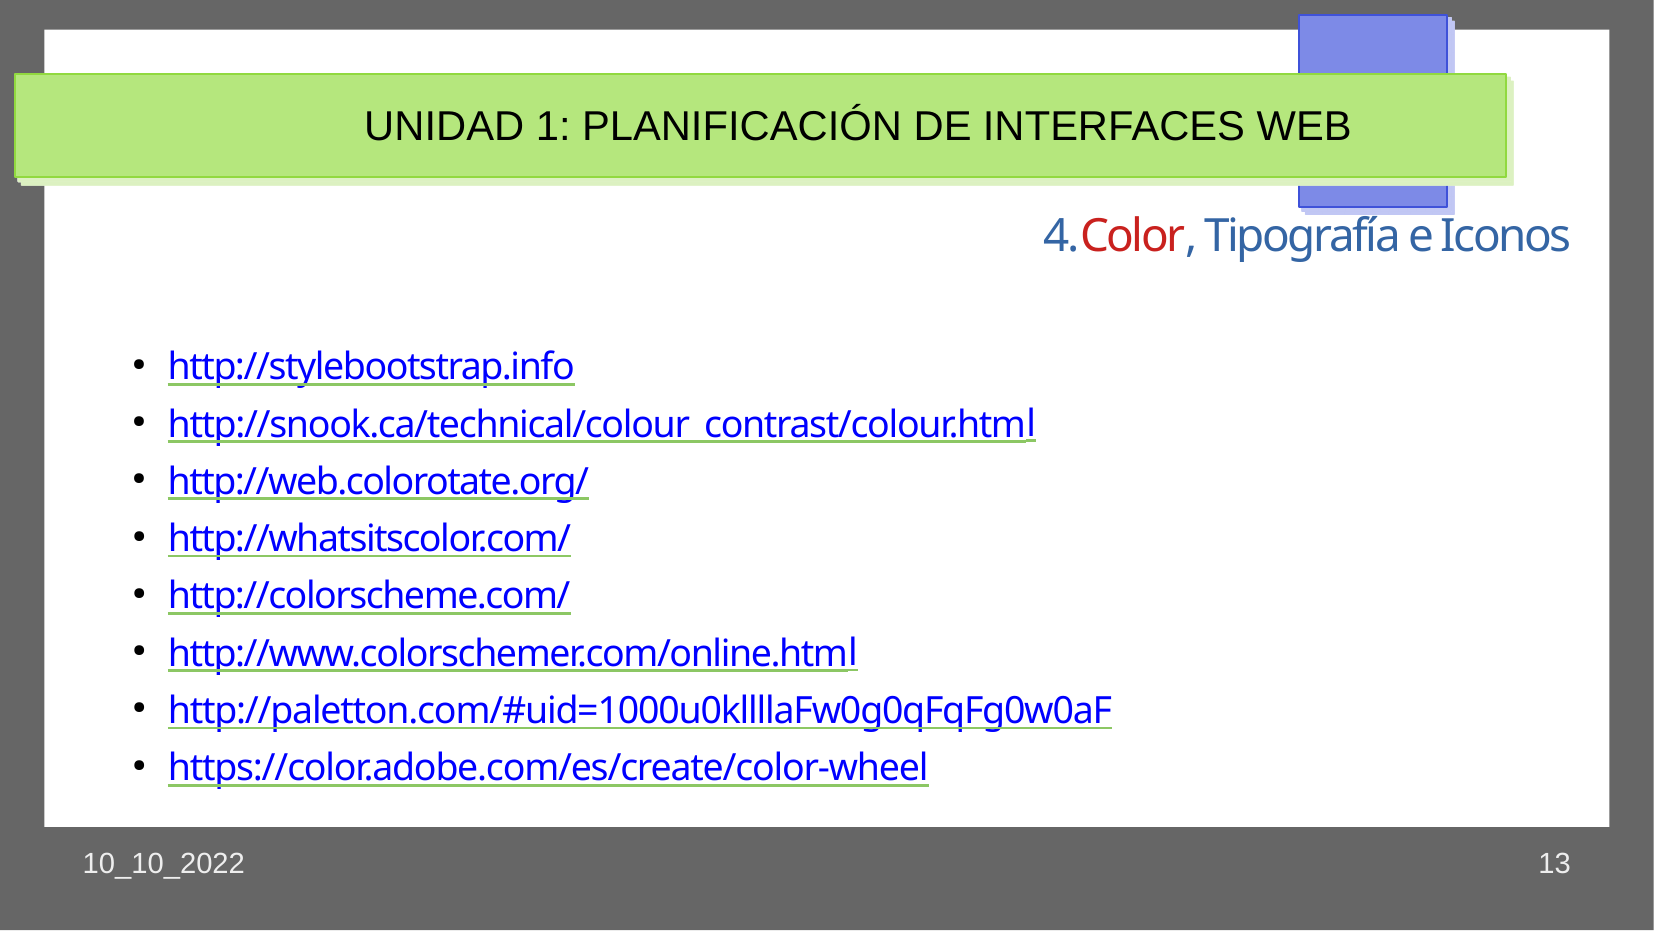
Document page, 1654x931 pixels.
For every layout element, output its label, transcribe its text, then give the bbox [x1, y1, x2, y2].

subtitle [88, 206, 1565, 739]
title UNIDAD 1: PLANIFICACIÓN DE INTERFACES WEB [29, 73, 1447, 178]
text_box 4.Color, Tipografía e Iconos http://stylebootstrap.info http://snook.ca/technical/colour_contrast/colour.html http://web.colorotate.org/ http://whatsitscolor.com/ http://colorscheme.com/ http://www.colorschemer.com/online.html http://paletton.com/#uid=1000u0kllllaFw0g0qFqFg0w0aF https://color.adobe.com/es/create/color-wheel [96, 217, 1572, 828]
